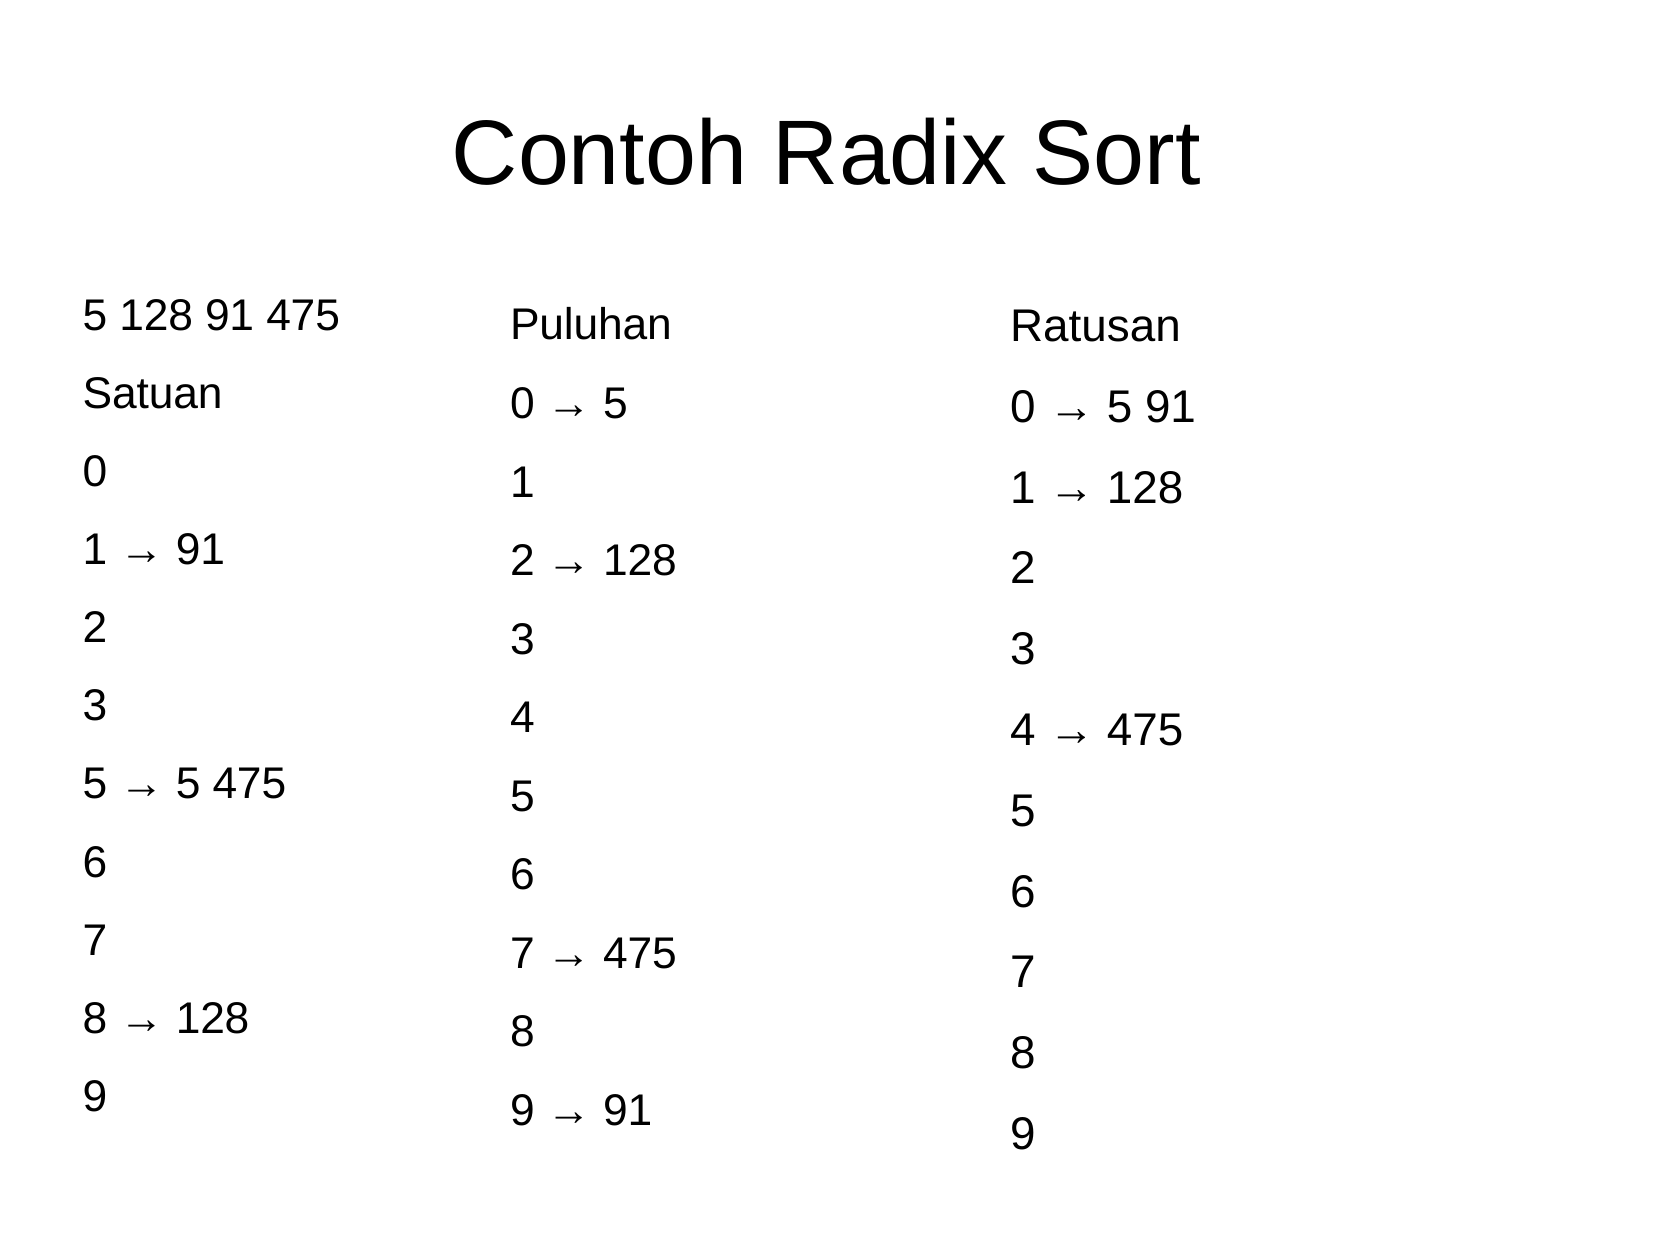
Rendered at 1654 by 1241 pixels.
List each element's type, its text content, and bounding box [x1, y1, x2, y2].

title Contoh Radix Sort [82, 49, 1571, 257]
list Ratusan 0 → 5 91 1 → 128 2 3 4 → 475 5 6 7 8 9 [1010, 300, 1396, 1186]
list Puluhan 0 → 5 1 2 → 128 3 4 5 6 7 → 475 8 9 → 91 [510, 300, 1006, 1141]
list 5 128 91 475 Satuan 0 1 → 91 2 3 5 → 5 475 6 7 8 → 128 9 [82, 290, 406, 1126]
